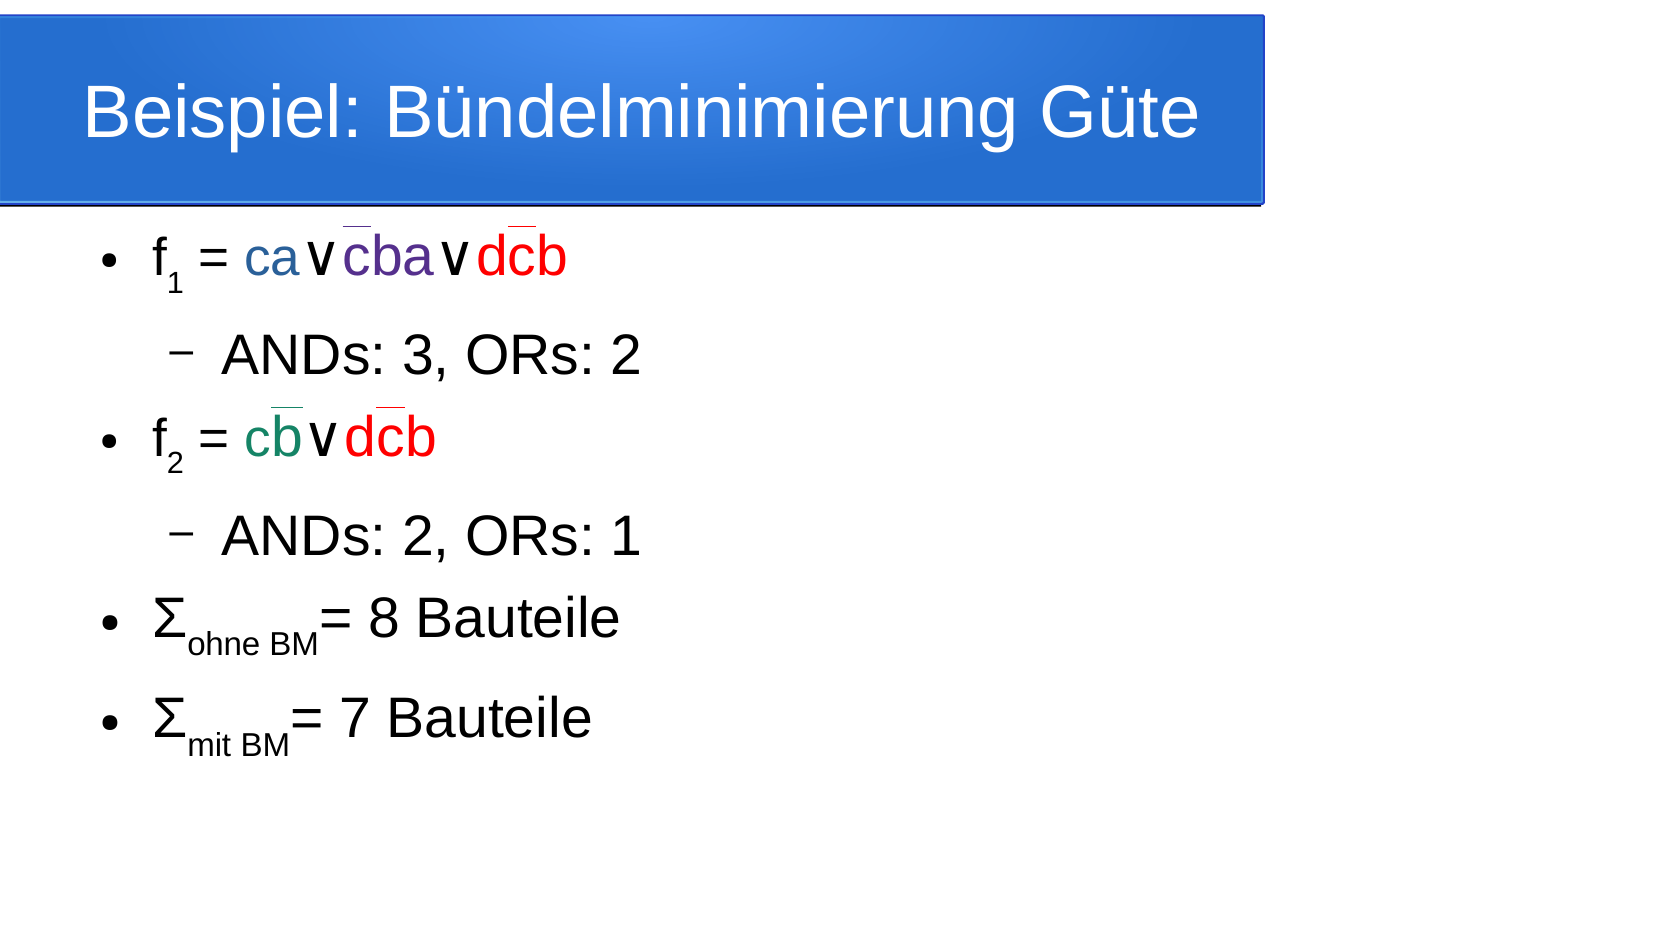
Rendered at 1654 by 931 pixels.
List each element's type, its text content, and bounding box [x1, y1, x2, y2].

title Beispiel: Bündelminimierung Güte [82, 35, 1235, 189]
list f1 = ca∨cba∨dcb ANDs: 3, ORs: 2 f2 = cb∨dcb ANDs: 2, ORs: 1 Σohne BM= 8 Bauteile Σmit BM= 7 Bauteile [82, 224, 1571, 764]
